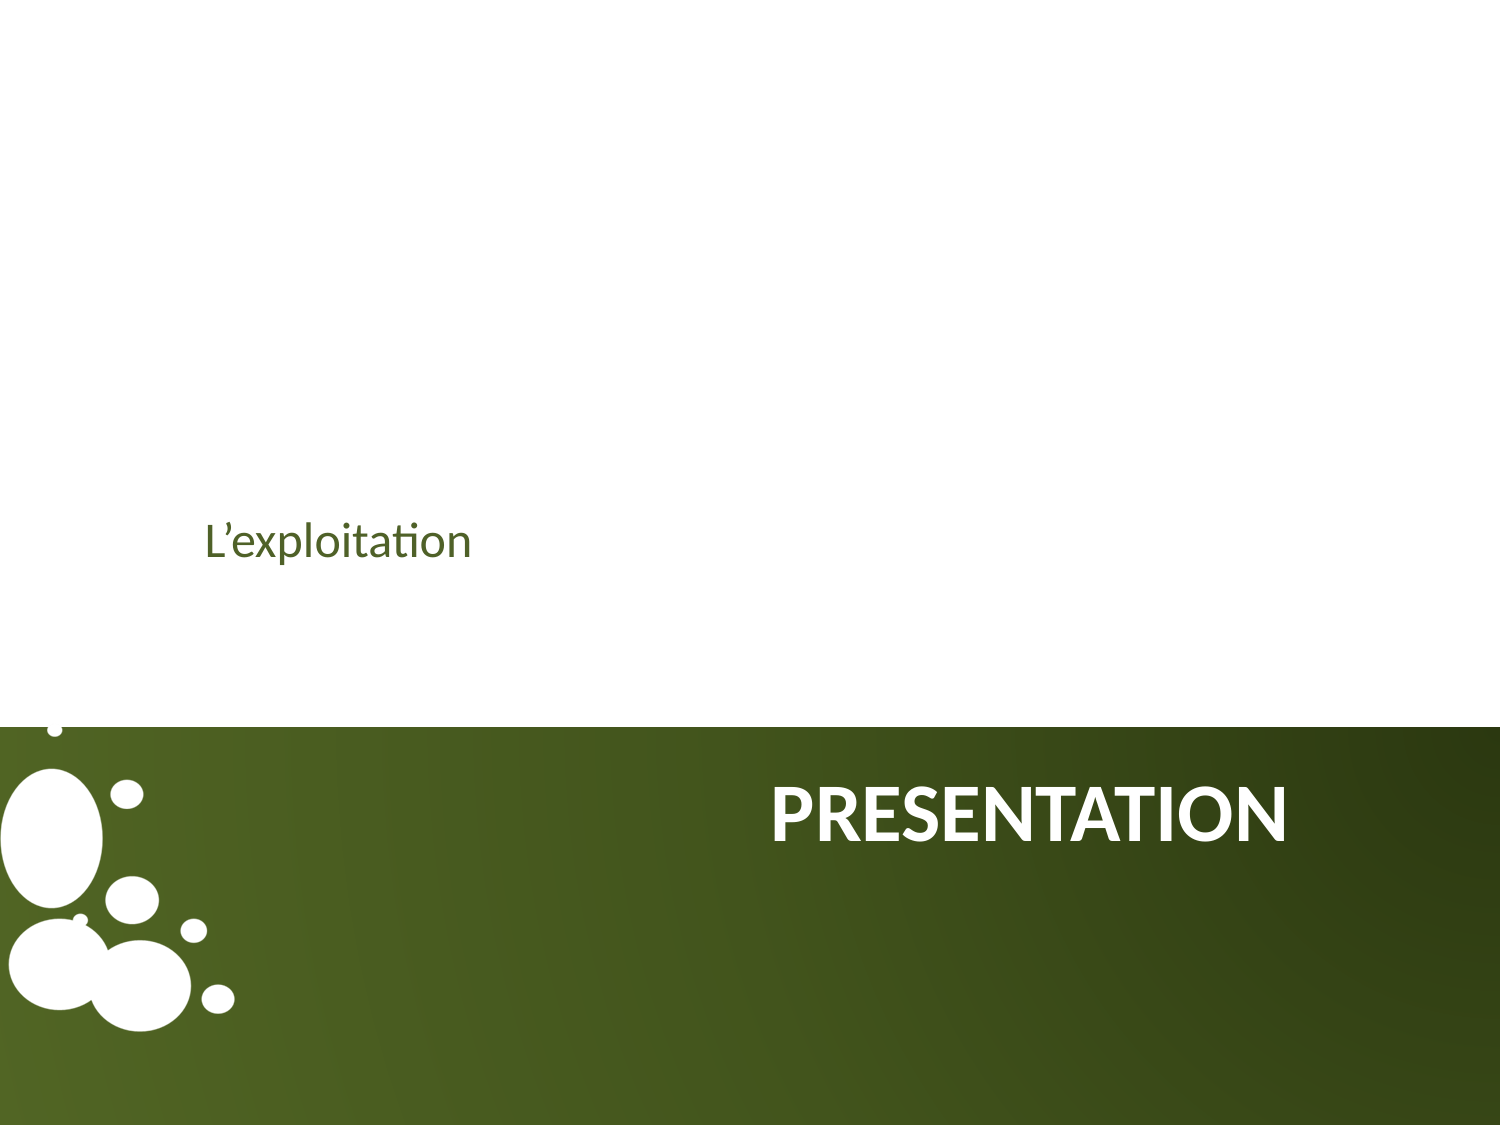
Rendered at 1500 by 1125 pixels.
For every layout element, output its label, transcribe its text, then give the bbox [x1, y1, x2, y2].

picture [0, 723, 1500, 1125]
title PRESENTATION [456, 726, 1500, 915]
list L’exploitation [204, 519, 1248, 723]
